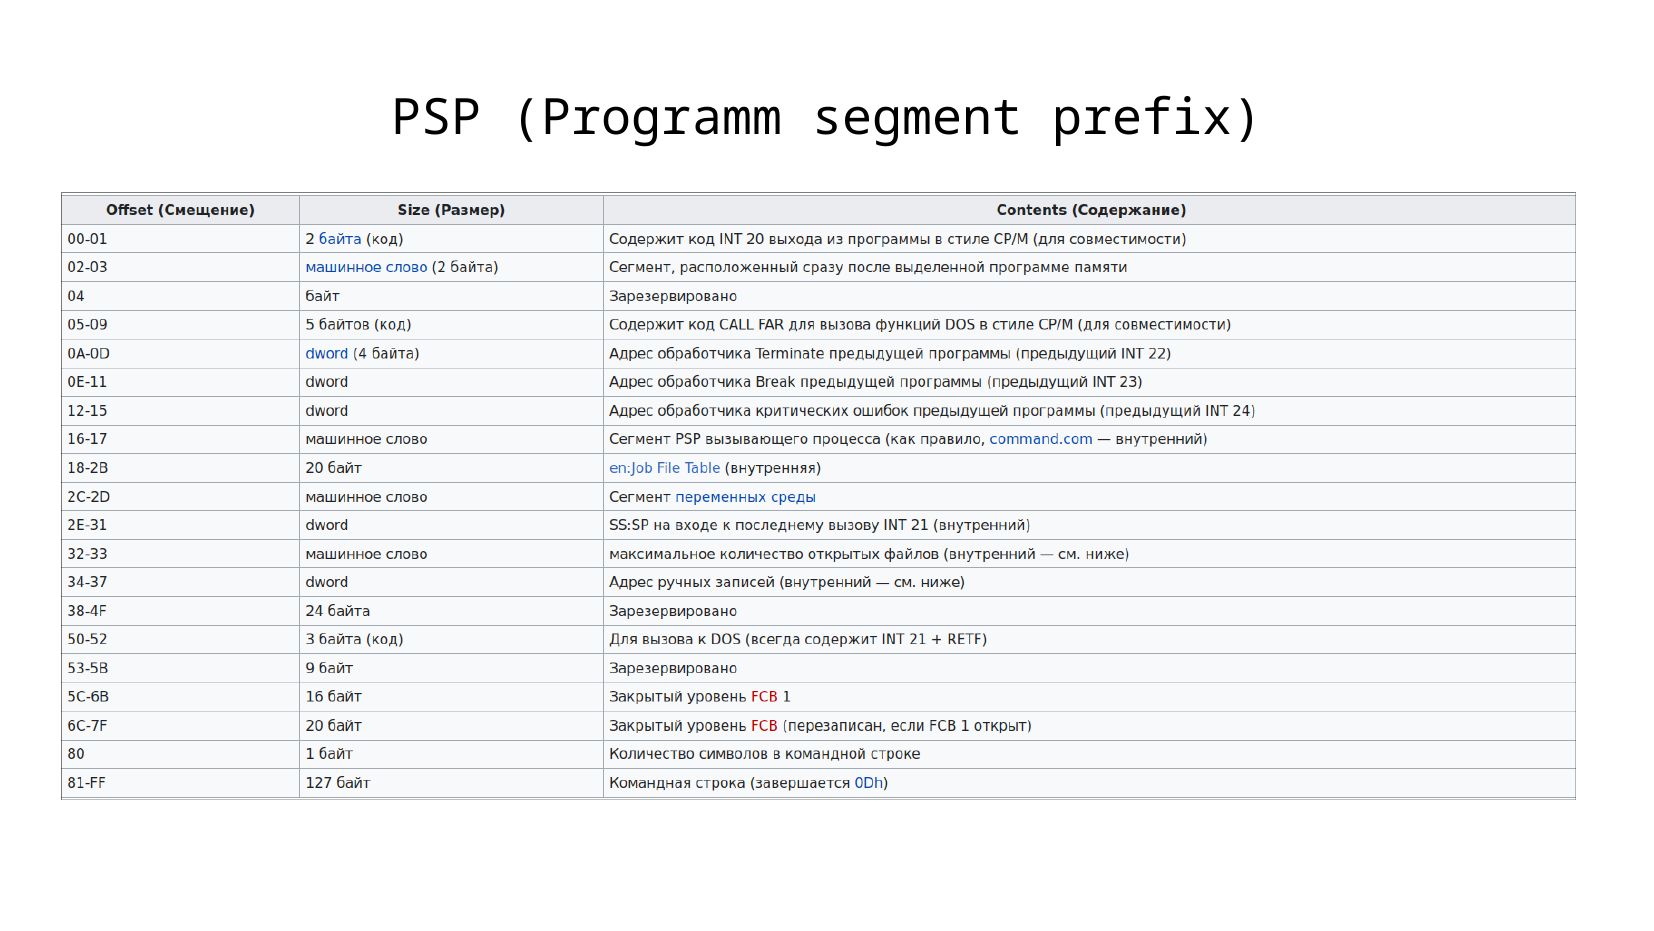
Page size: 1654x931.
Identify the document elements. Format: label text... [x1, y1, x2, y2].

picture [61, 192, 1576, 800]
title PSP (Programm segment prefix) [82, 37, 1571, 192]
